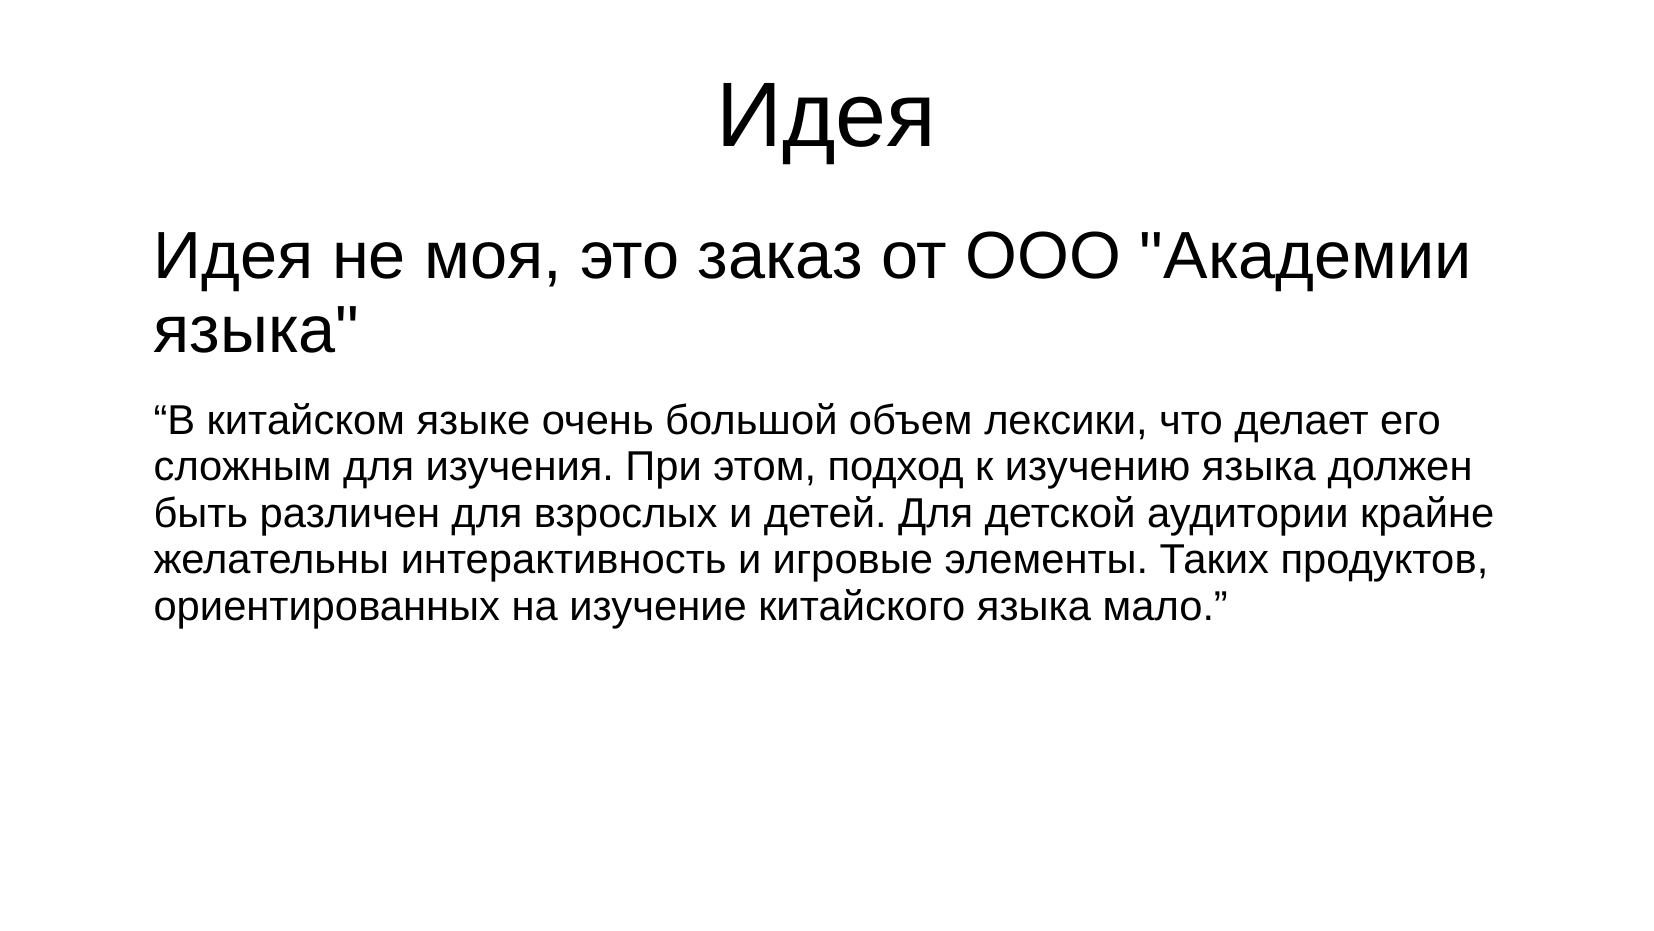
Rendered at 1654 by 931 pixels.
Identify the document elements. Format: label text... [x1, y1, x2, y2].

list Идея не моя, это заказ от ООО "Академии языка" “В китайском языке очень большой объем лексики, что делает его сложным для изучения. При этом, подход к изучению языка должен быть различен для взрослых и детей. Для детской аудитории крайне желательны интерактивность и игровые элементы. Таких продуктов, ориентированных на изучение китайского языка мало.” [82, 217, 1571, 758]
title Идея [82, 37, 1571, 193]
